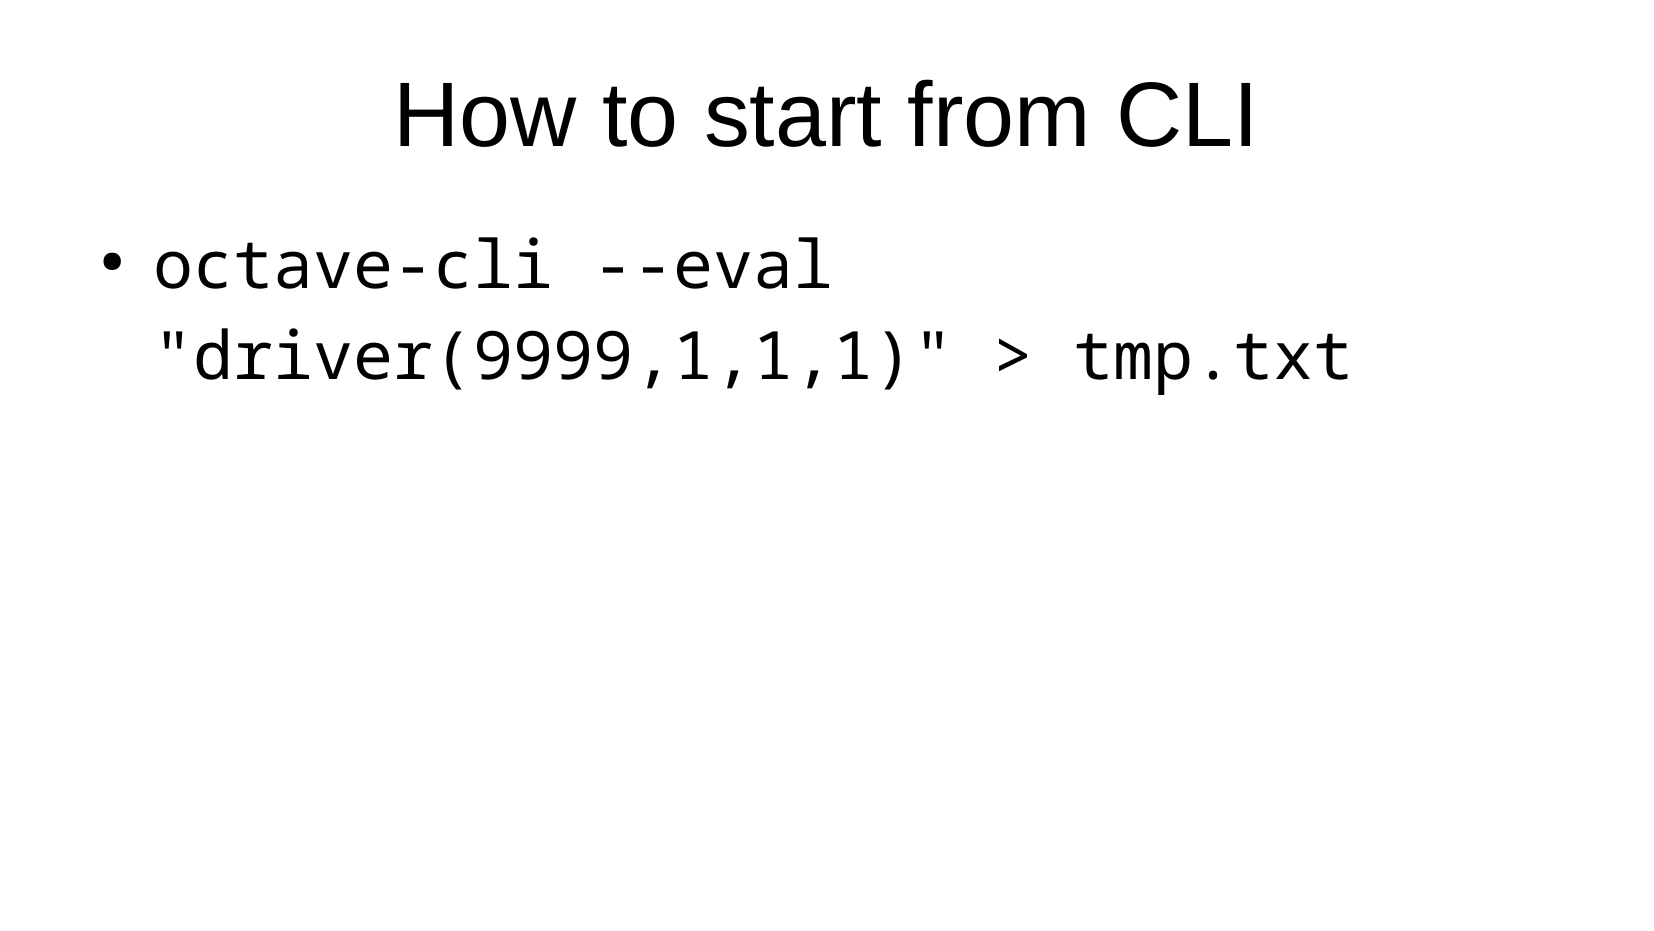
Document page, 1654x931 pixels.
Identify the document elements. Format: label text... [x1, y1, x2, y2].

title How to start from CLI [82, 37, 1571, 193]
list octave-cli --eval "driver(9999,1,1,1)" > tmp.txt [82, 217, 1571, 758]
